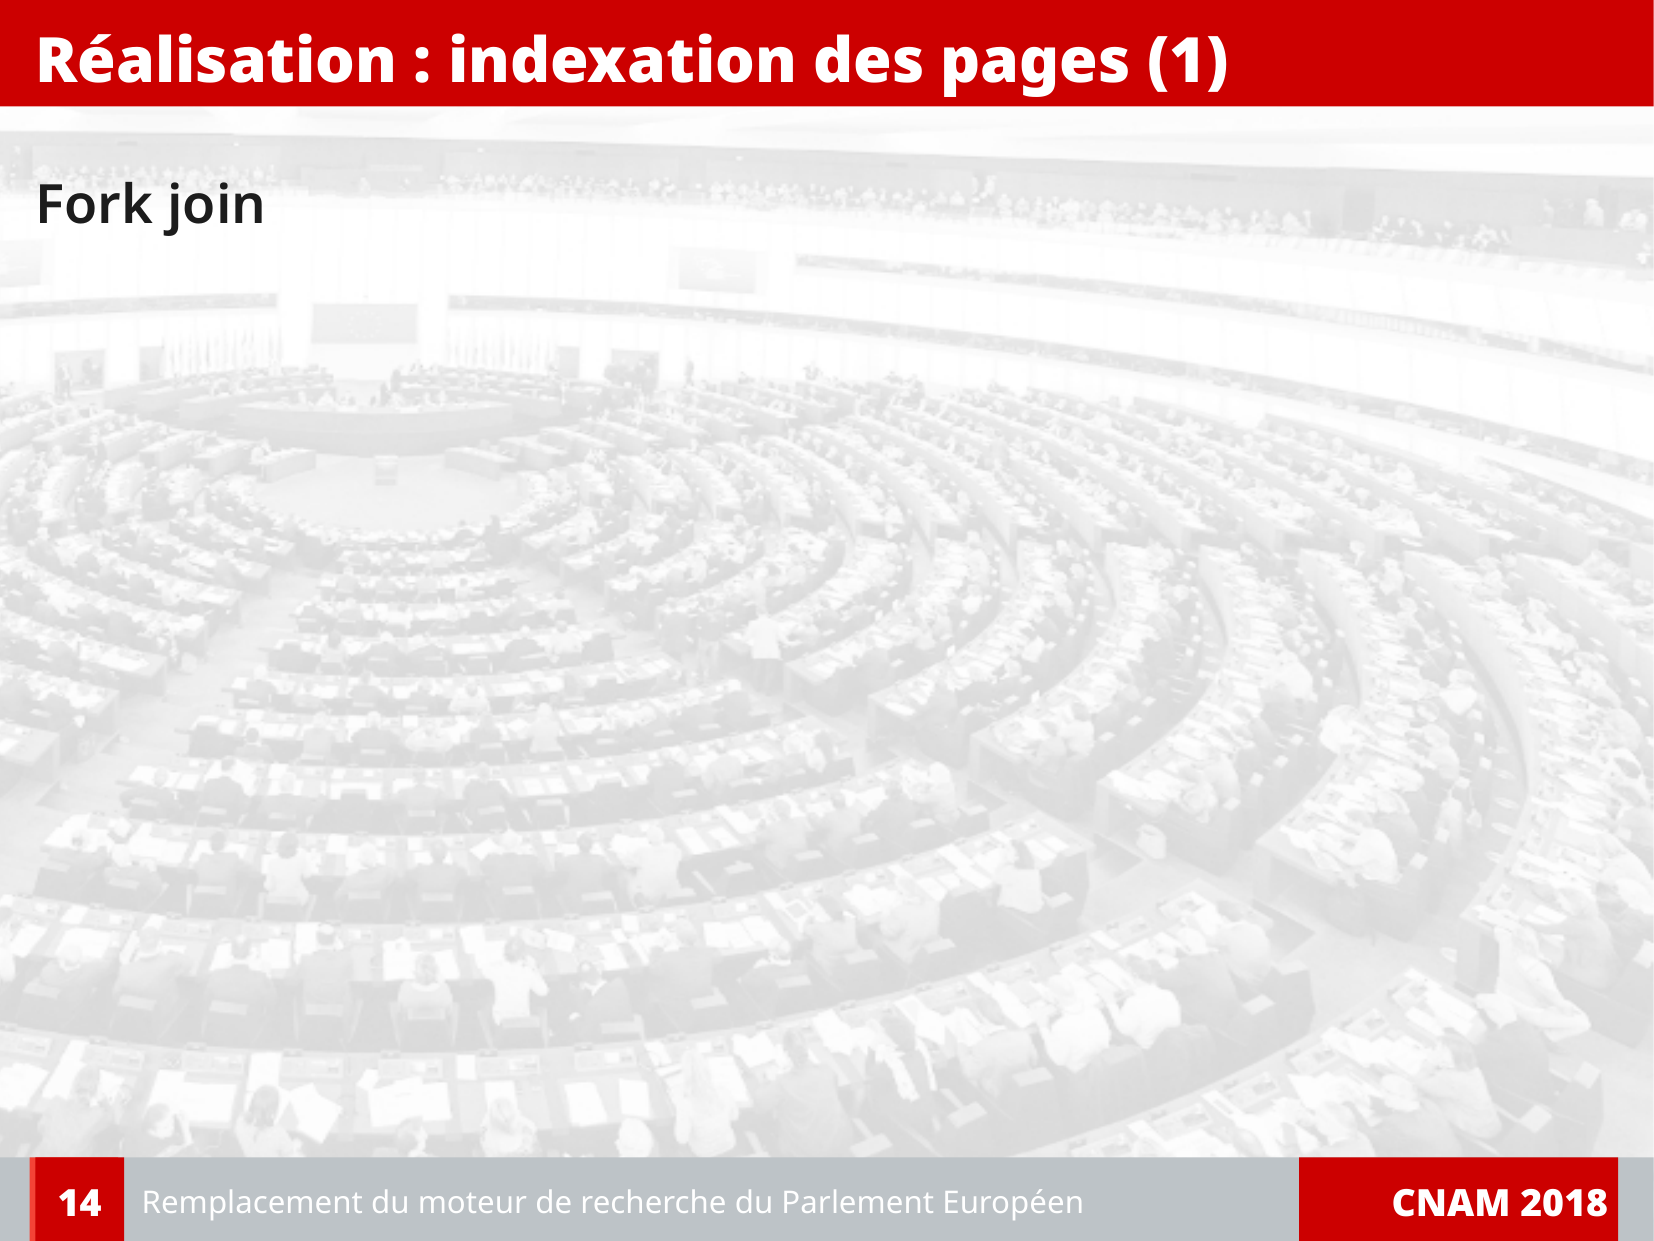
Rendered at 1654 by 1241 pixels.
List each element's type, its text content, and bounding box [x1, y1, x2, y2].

title Réalisation : indexation des pages (1) [35, 0, 1571, 101]
list Fork join [35, 165, 1619, 1123]
picture [0, 107, 1654, 1157]
